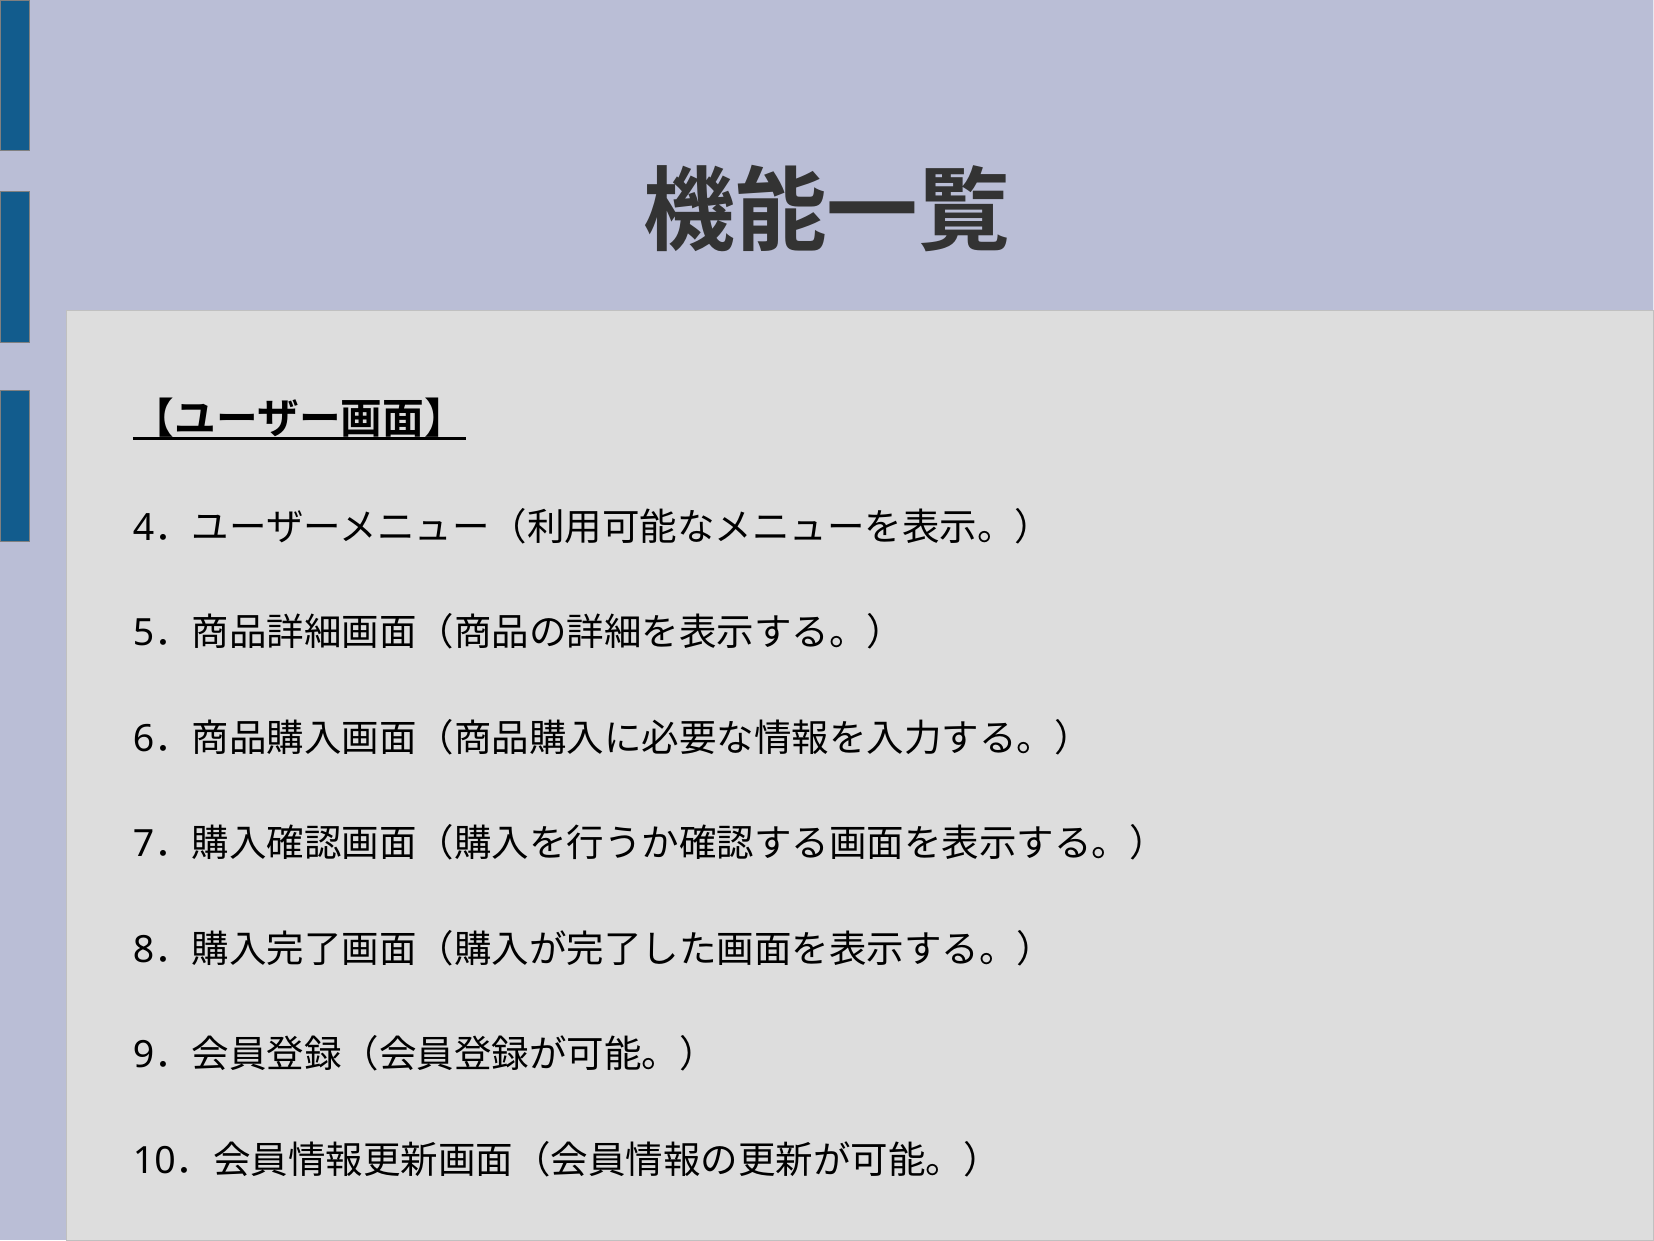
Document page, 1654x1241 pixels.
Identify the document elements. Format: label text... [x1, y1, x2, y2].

title 機能一覧 [82, 100, 1571, 308]
text_box 【ユーザー画面】 4．ユーザーメニュー（利用可能なメニューを表示。） 5．商品詳細画面（商品の詳細を表示する。） 6．商品購入画面（商品購入に必要な情報を入力する。） 7．購入確認画面（購入を行うか確認する画面を表示する。） 8．購入完了画面（購入が完了した画面を表示する。） 9．会員登録（会員登録が可能。） 10．会員情報更新画面（会員情報の更新が可能。） 11．過去の注文詳細画面（過去に注文した商品の履歴一覧を表示する。） 12．過去の注文詳細（過去に注文した商品の詳細を表示する。） [118, 377, 1524, 1192]
